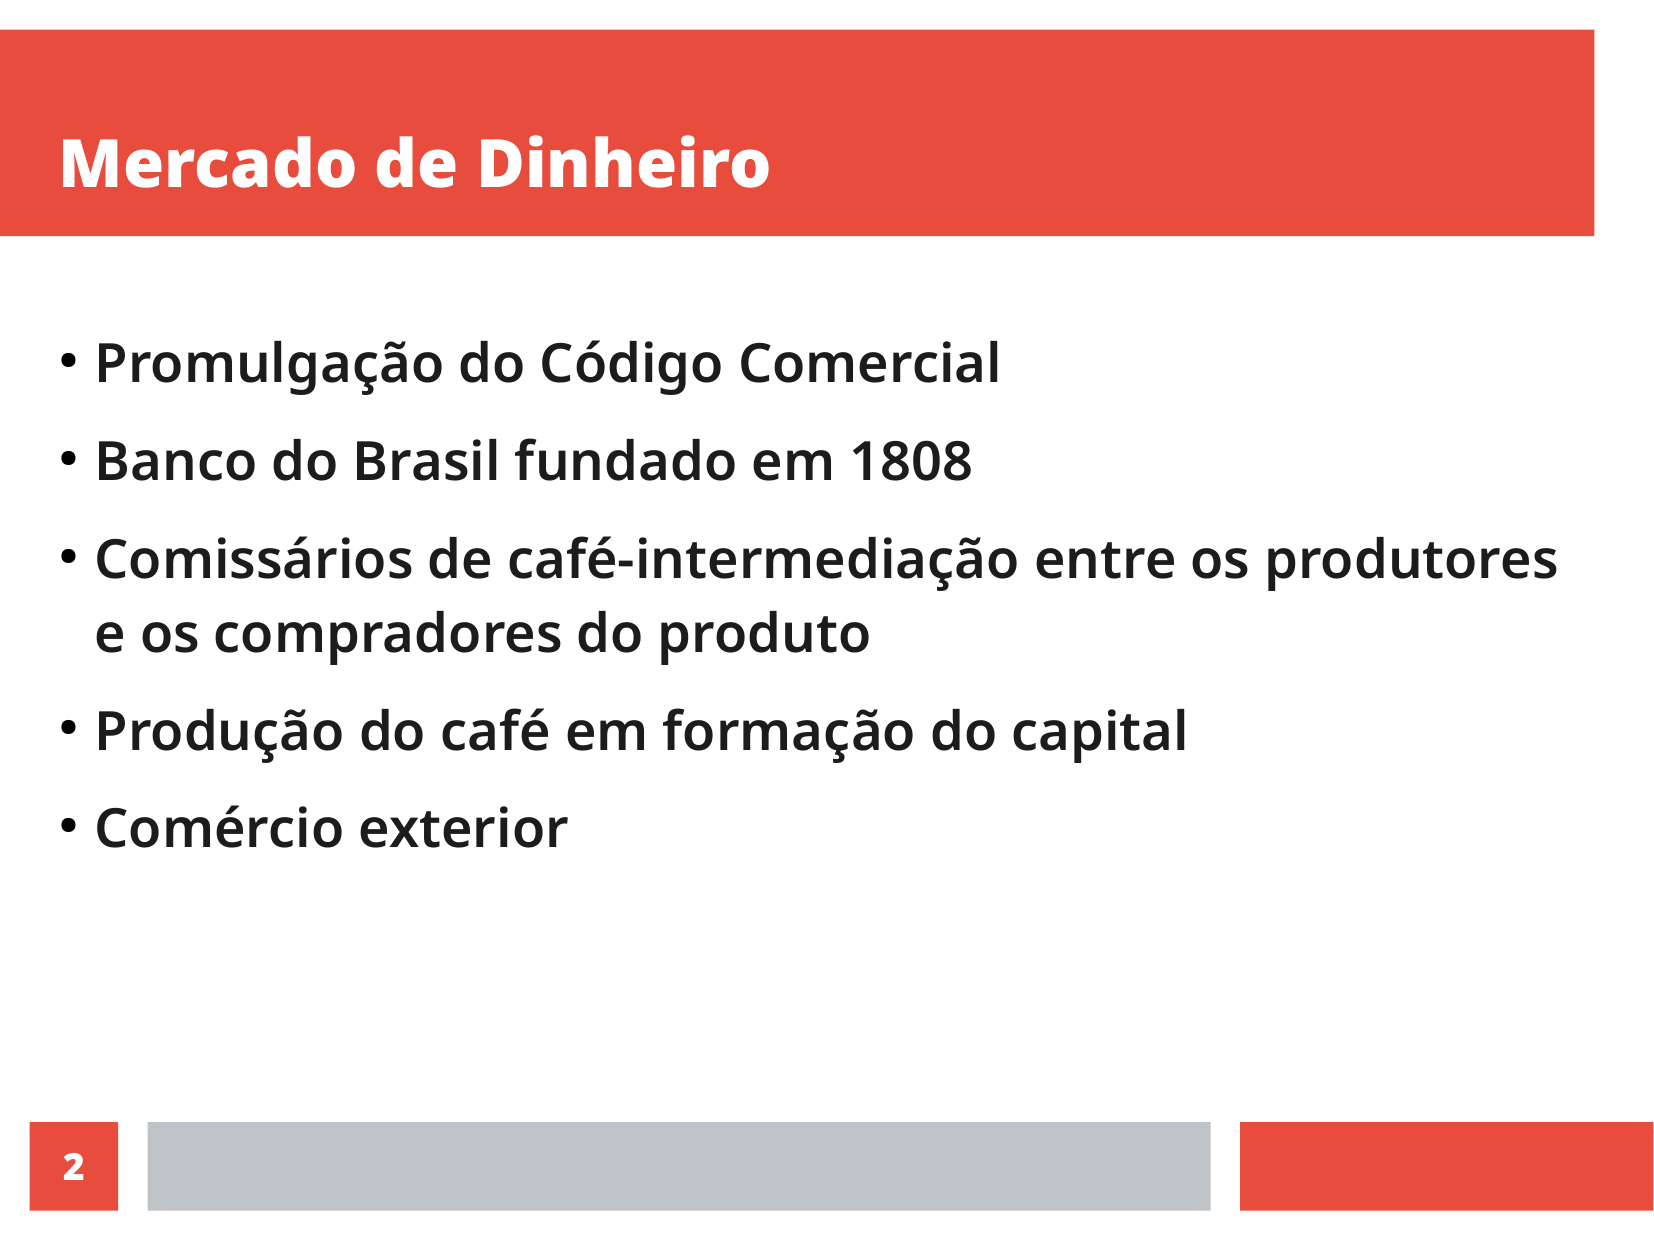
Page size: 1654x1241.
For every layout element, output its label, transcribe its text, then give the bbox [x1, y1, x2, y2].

list Promulgação do Código Comercial Banco do Brasil fundado em 1808 Comissários de café-intermediação entre os produtores e os compradores do produto Produção do café em formação do capital Comércio exterior [59, 324, 1565, 1093]
title Mercado de Dinheiro [59, 59, 1595, 207]
